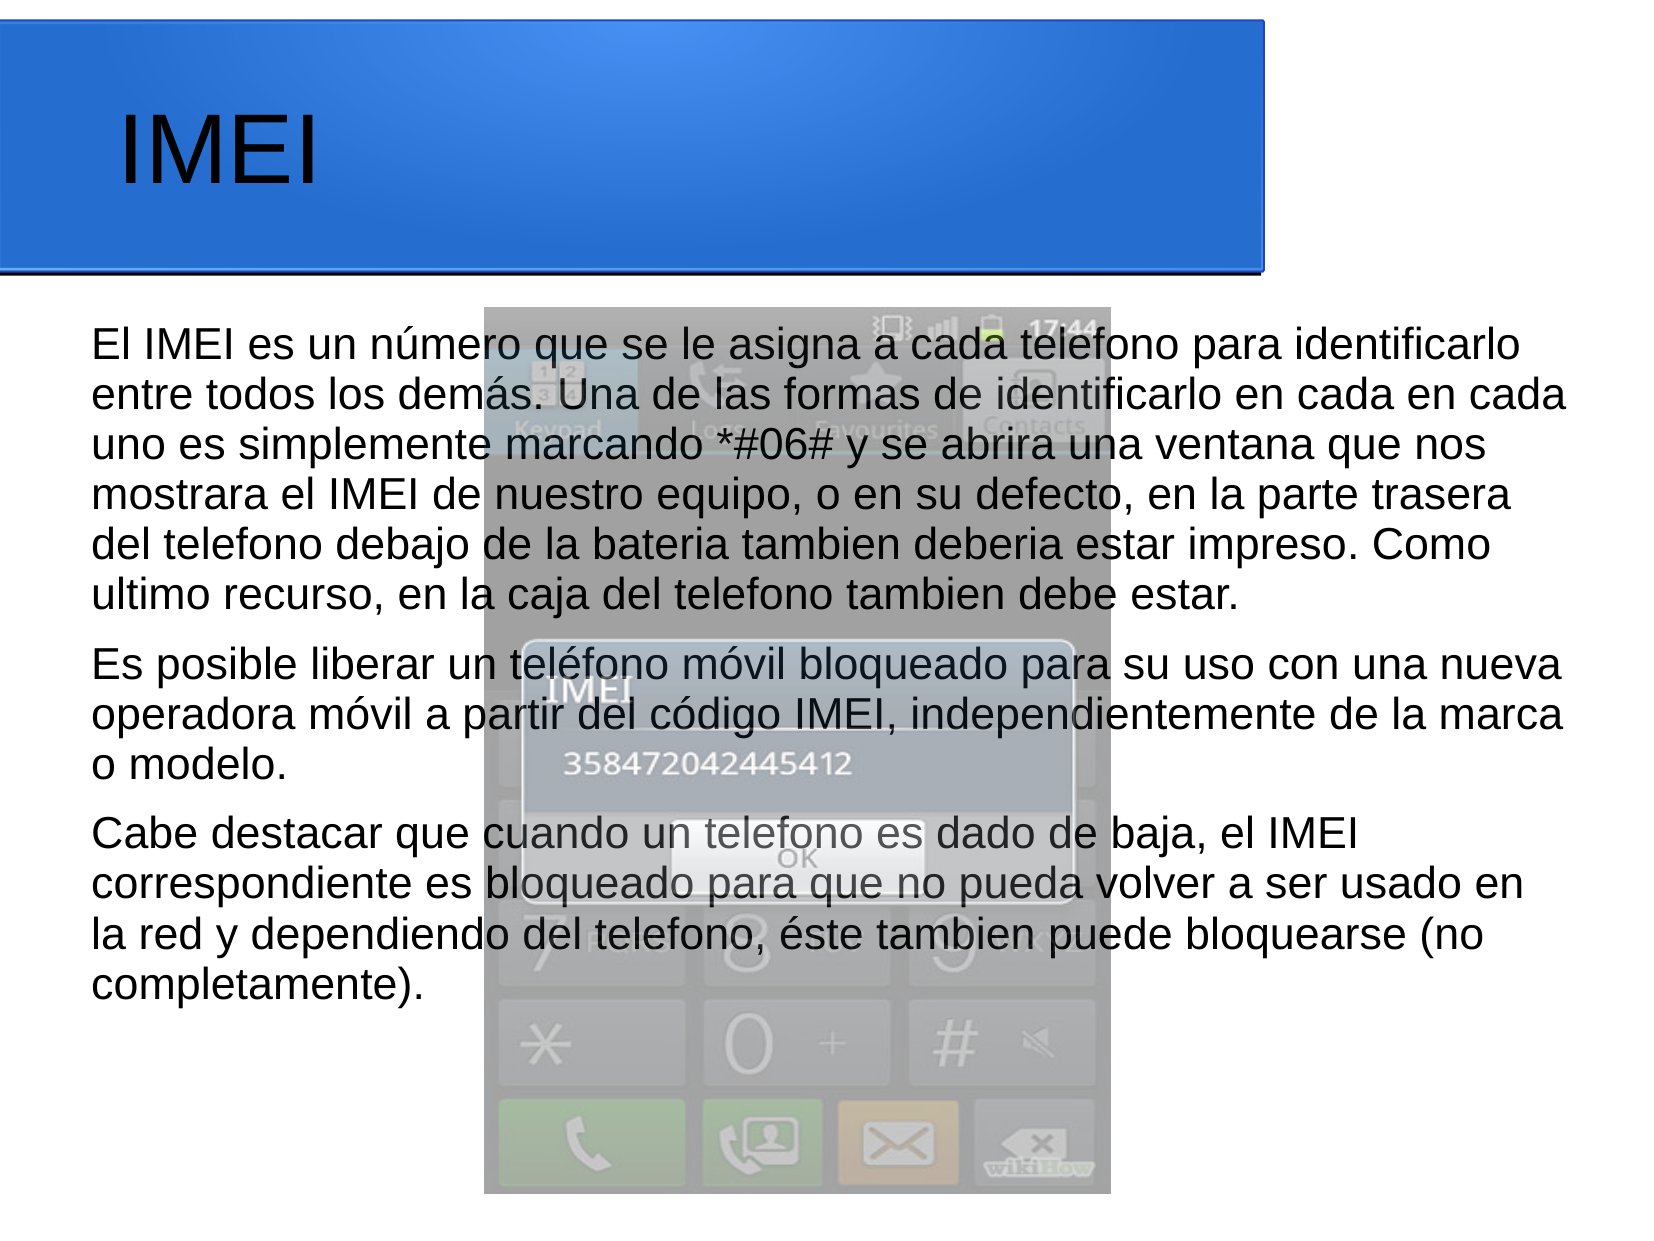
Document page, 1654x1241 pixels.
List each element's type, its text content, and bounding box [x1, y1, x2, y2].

list El IMEI es un número que se le asigna a cada telefono para identificarlo entre todos los demás. Una de las formas de identificarlo en cada en cada uno es simplemente marcando *#06# y se abrira una ventana que nos mostrara el IMEI de nuestro equipo, o en su defecto, en la parte trasera del telefono debajo de la bateria tambien deberia estar impreso. Como ultimo recurso, en la caja del telefono tambien debe estar. Es posible liberar un teléfono móvil bloqueado para su uso con una nueva operadora móvil a partir del código IMEI, independientemente de la marca o modelo. Cabe destacar que cuando un telefono es dado de baja, el IMEI correspondiente es bloqueado para que no pueda volver a ser usado en la red y dependiendo del telefono, éste tambien puede bloquearse (no completamente). [47, 318, 484, 1019]
title IMEI [82, 47, 1235, 252]
picture [484, 307, 1111, 1194]
list El IMEI es un número que se le asigna a cada telefono para identificarlo entre todos los demás. Una de las formas de identificarlo en cada en cada uno es simplemente marcando *#06# y se abrira una ventana que nos mostrara el IMEI de nuestro equipo, o en su defecto, en la parte trasera del telefono debajo de la bateria tambien deberia estar impreso. Como ultimo recurso, en la caja del telefono tambien debe estar. Es posible liberar un teléfono móvil bloqueado para su uso con una nueva operadora móvil a partir del código IMEI, independientemente de la marca o modelo. Cabe destacar que cuando un telefono es dado de baja, el IMEI correspondiente es bloqueado para que no pueda volver a ser usado en la red y dependiendo del telefono, éste tambien puede bloquearse (no completamente). [1111, 318, 1571, 1019]
